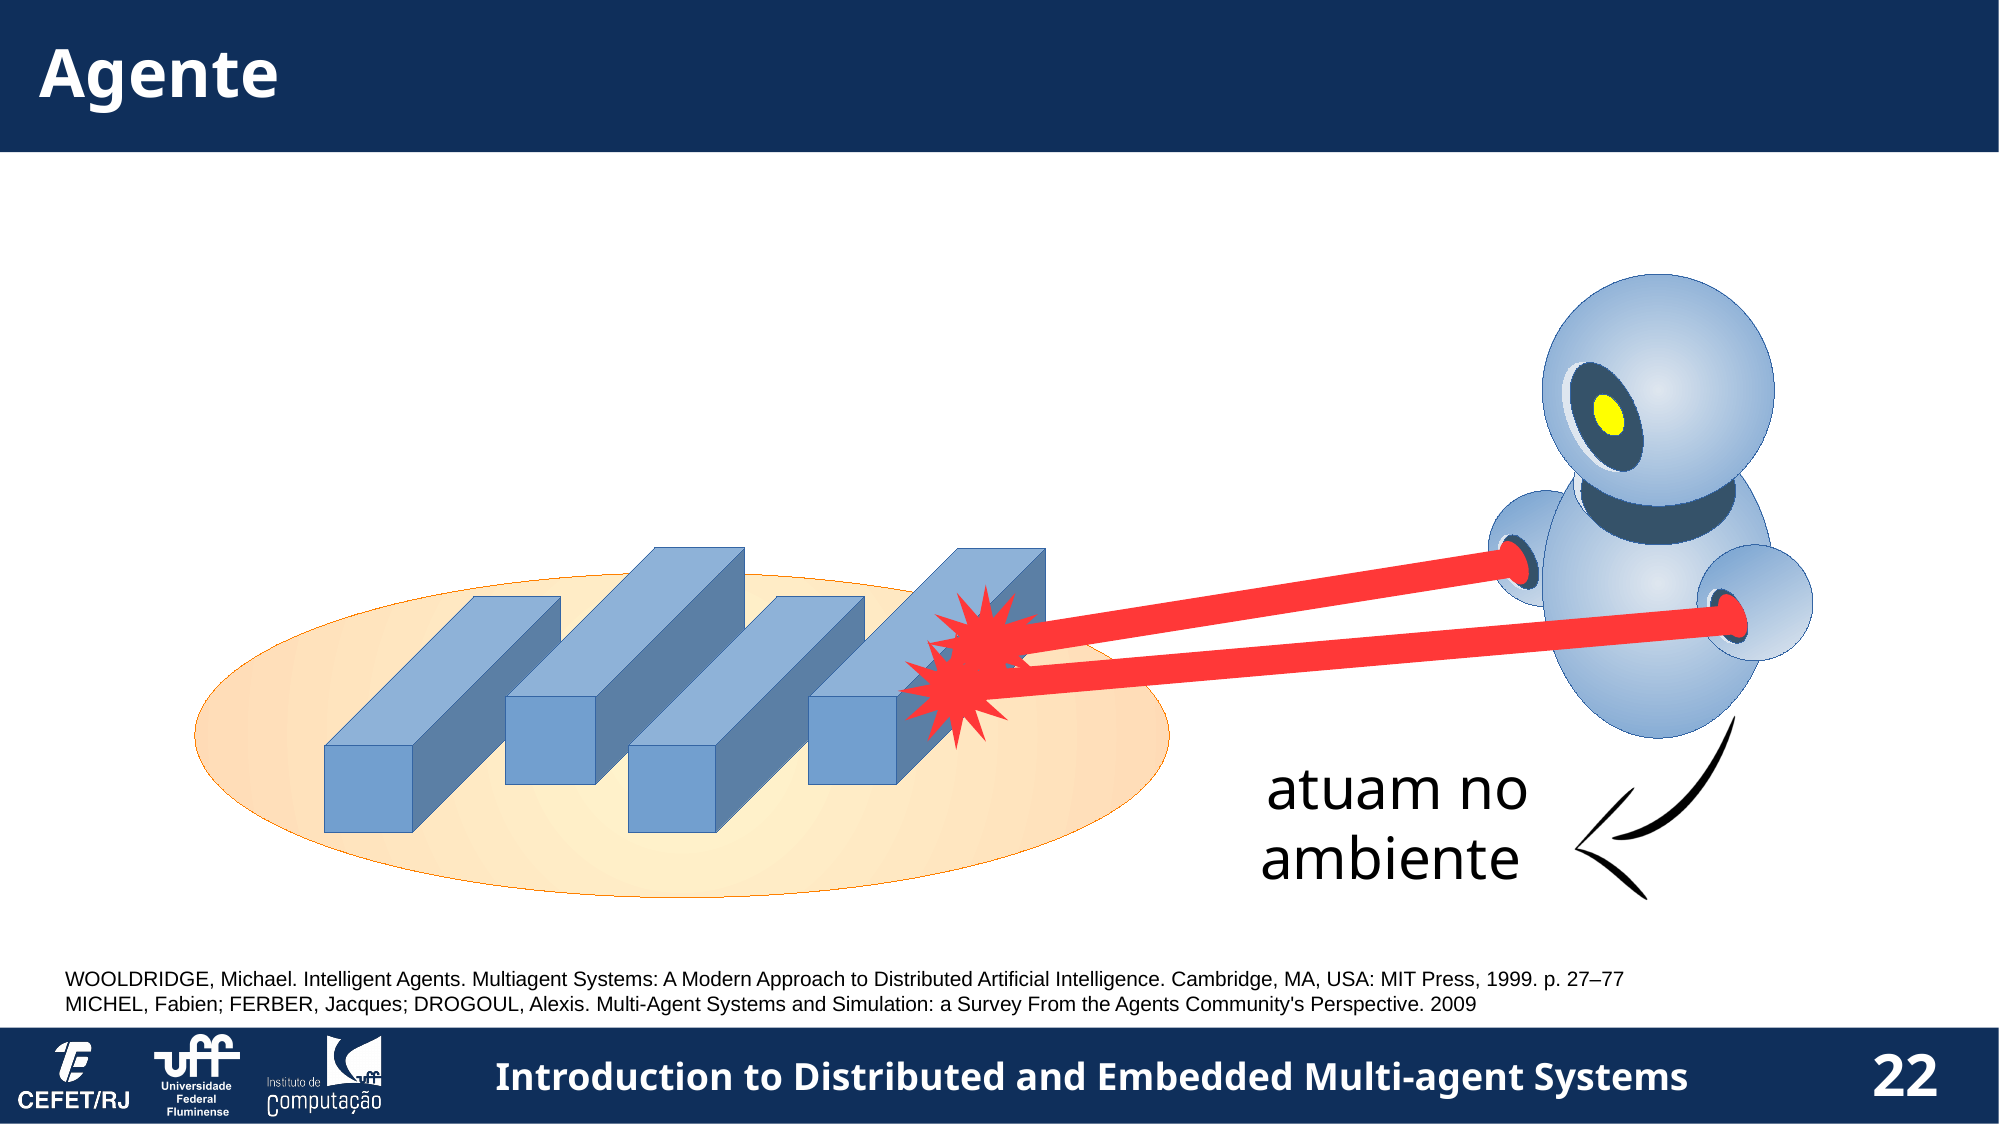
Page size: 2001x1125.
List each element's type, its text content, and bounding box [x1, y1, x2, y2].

text_box [194, 274, 1813, 898]
picture [18, 1021, 129, 1125]
picture [153, 1033, 241, 1121]
picture [1576, 714, 1792, 918]
picture [265, 1033, 383, 1117]
text_box WOOLDRIDGE, Michael. Intelligent Agents. Multiagent Systems: A Modern Approach to Distributed Artificial Intelligence. Cambridge, MA, USA: MIT Press, 1999. p. 27–77 MICHEL, Fabien; FERBER, Jacques; DROGOUL, Alexis. Multi-Agent Systems and Simulation: a Survey From the Agents Community's Perspective. 2009 [50, 958, 1969, 1024]
text_box Agente [25, 23, 1999, 119]
text_box atuam no ambiente [1220, 743, 1576, 899]
